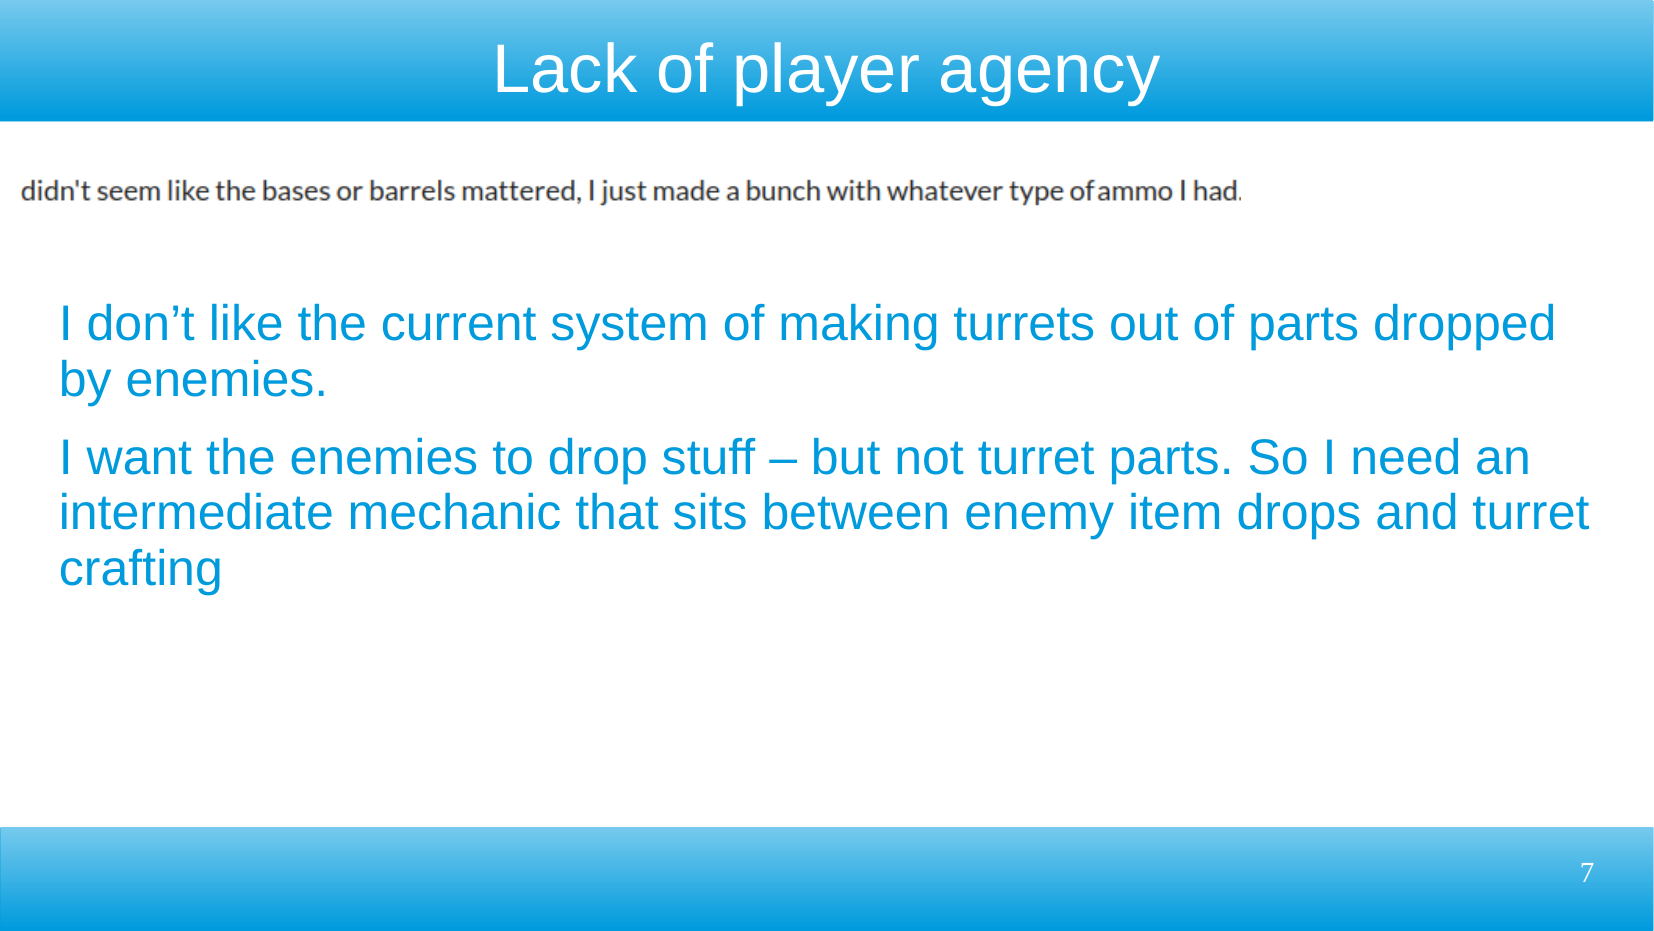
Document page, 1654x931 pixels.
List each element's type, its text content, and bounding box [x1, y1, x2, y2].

list I don’t like the current system of making turrets out of parts dropped by enemies. I want the enemies to drop stuff – but not turret parts. So I need an intermediate mechanic that sits between enemy item drops and turret crafting [59, 295, 1596, 768]
title Lack of player agency [59, 29, 1595, 108]
picture [21, 155, 1241, 207]
